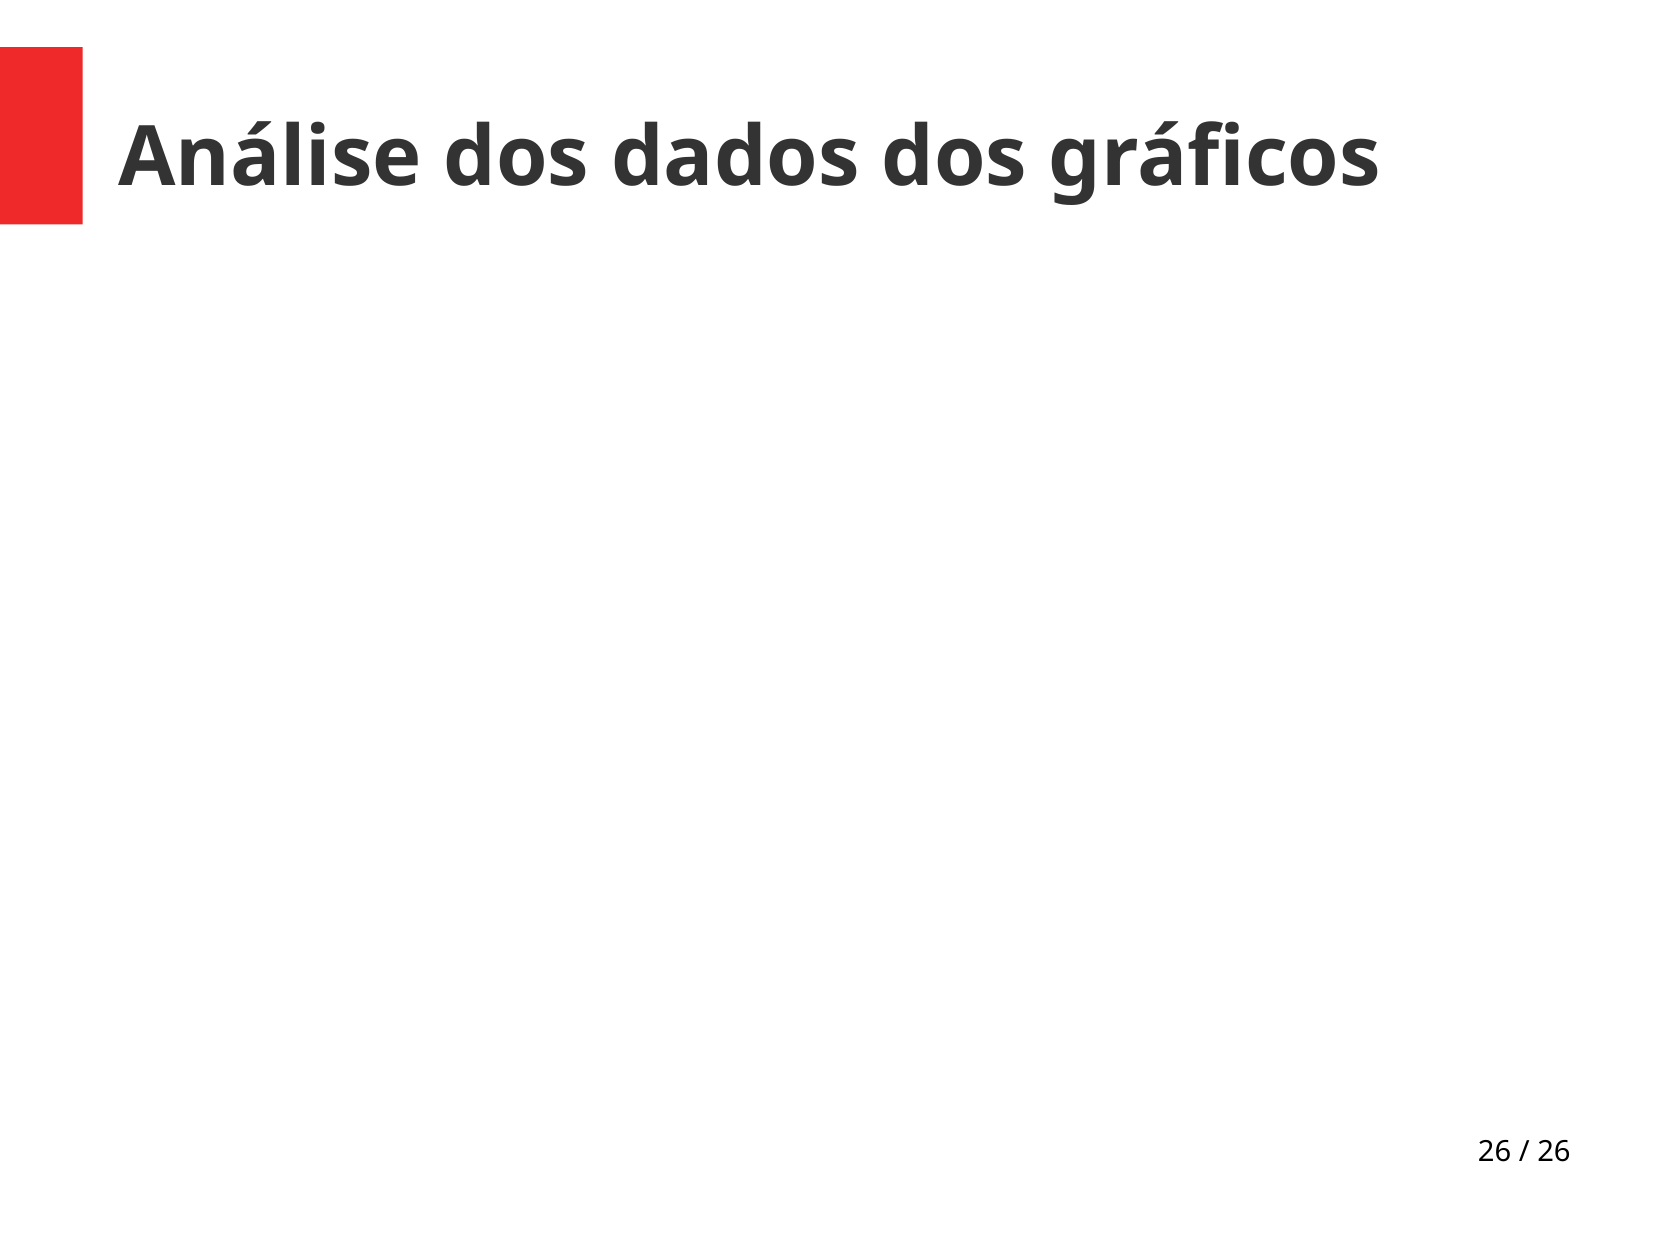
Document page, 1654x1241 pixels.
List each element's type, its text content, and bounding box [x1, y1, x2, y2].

title Análise dos dados dos gráficos [118, 49, 1571, 257]
